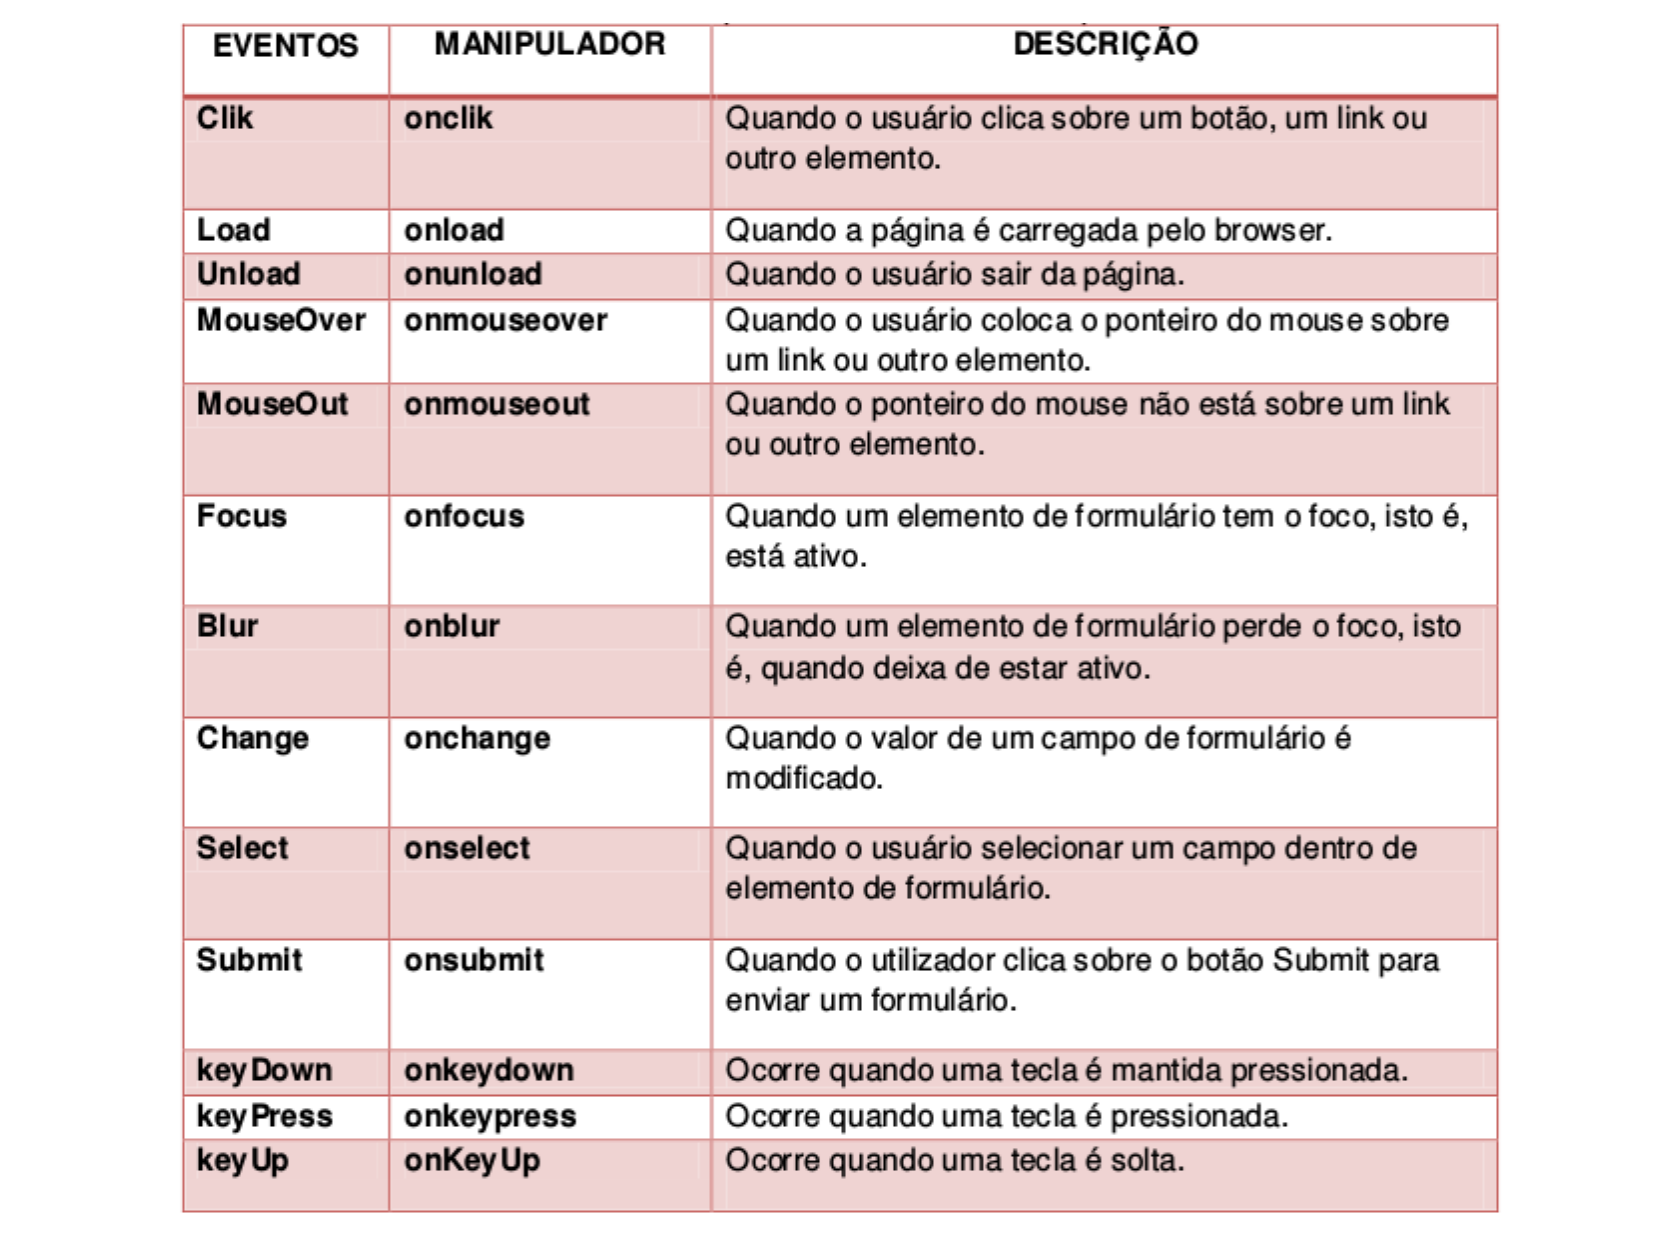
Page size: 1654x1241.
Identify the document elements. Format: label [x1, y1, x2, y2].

picture [165, 23, 1525, 1217]
